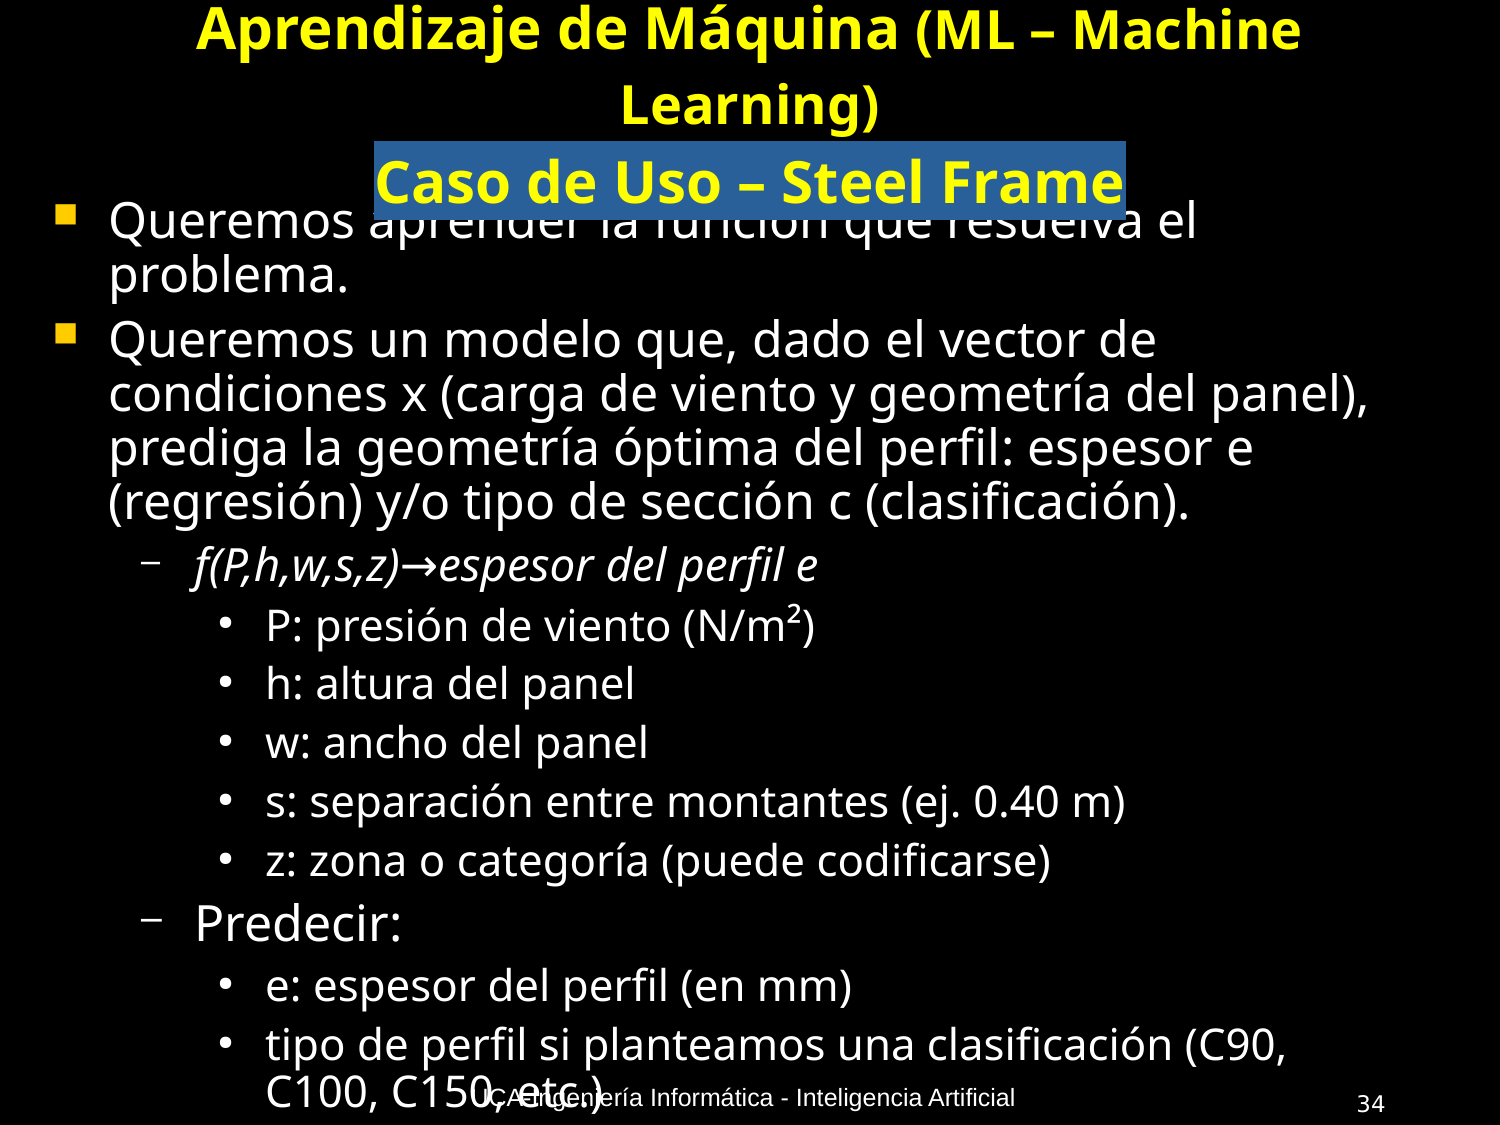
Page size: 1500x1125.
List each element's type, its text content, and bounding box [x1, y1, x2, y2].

text_box Queremos aprender la función que resuelva el problema. Queremos un modelo que, dado el vector de condiciones x (carga de viento y geometría del panel), prediga la geometría óptima del perfil: espesor e (regresión) y/o tipo de sección c (clasificación). f(P,h,w,s,z)→espesor del perfil e P: presión de viento (N/m²) h: altura del panel w: ancho del panel s: separación entre montantes (ej. 0.40 m) z: zona o categoría (puede codificarse) Predecir: e: espesor del perfil (en mm) tipo de perfil si planteamos una clasificación (C90, C100, C150, etc.) [37, 187, 1388, 1013]
title Aprendizaje de Máquina (ML – Machine Learning) Caso de Uso – Steel Frame [75, 45, 1425, 162]
